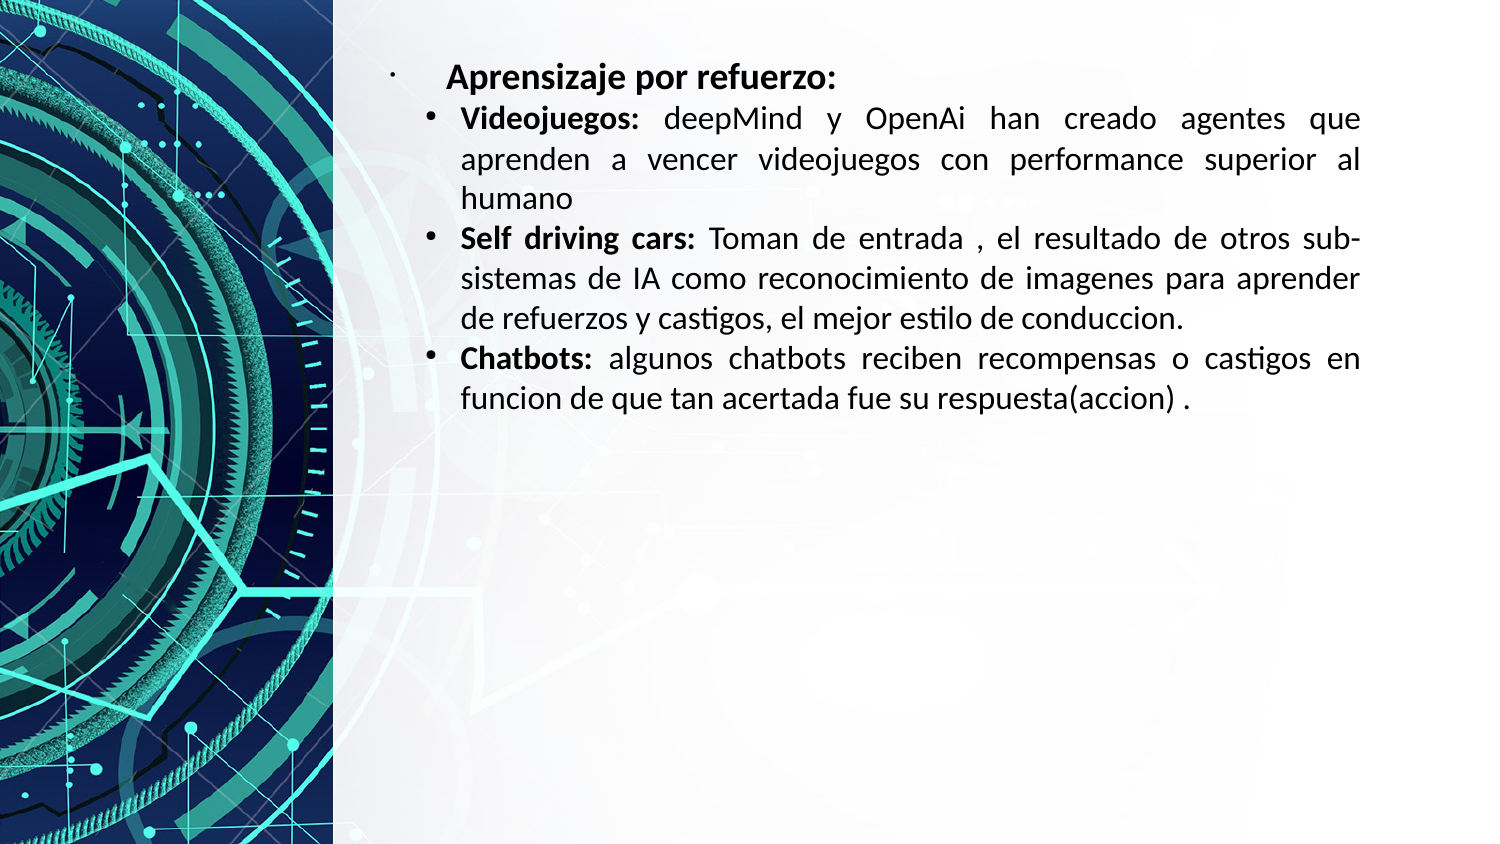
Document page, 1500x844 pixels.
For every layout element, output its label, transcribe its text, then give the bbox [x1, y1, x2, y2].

text_box Aprensizaje por refuerzo: Videojuegos: deepMind y OpenAi han creado agentes que aprenden a vencer videojuegos con performance superior al humano Self driving cars: Toman de entrada , el resultado de otros sub-sistemas de IA como reconocimiento de imagenes para aprender de refuerzos y castigos, el mejor estilo de conduccion. Chatbots: algunos chatbots reciben recompensas o castigos en funcion de que tan acertada fue su respuesta(accion) . [375, 44, 1377, 646]
picture [0, 0, 1500, 844]
